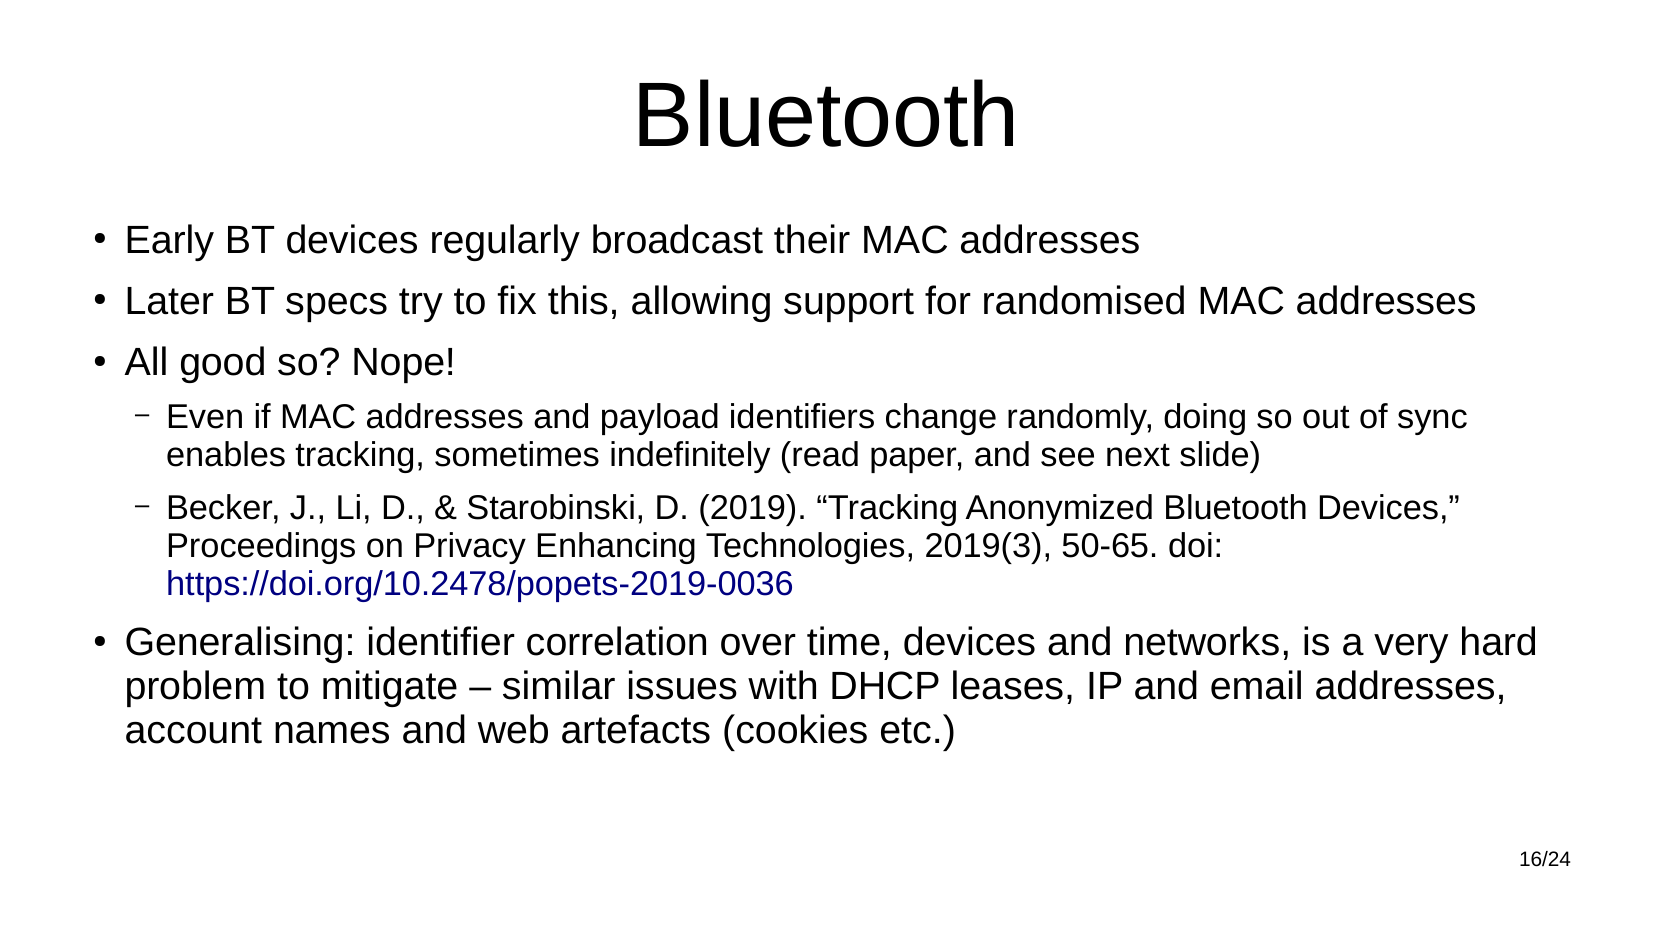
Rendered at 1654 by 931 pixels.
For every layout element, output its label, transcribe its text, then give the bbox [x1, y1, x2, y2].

title Bluetooth [82, 37, 1571, 193]
list Early BT devices regularly broadcast their MAC addresses Later BT specs try to fix this, allowing support for randomised MAC addresses All good so? Nope! Even if MAC addresses and payload identifiers change randomly, doing so out of sync enables tracking, sometimes indefinitely (read paper, and see next slide) Becker, J., Li, D., & Starobinski, D. (2019). “Tracking Anonymized Bluetooth Devices,” Proceedings on Privacy Enhancing Technologies, 2019(3), 50-65. doi: https://doi.org/10.2478/popets-2019-0036 Generalising: identifier correlation over time, devices and networks, is a very hard problem to mitigate – similar issues with DHCP leases, IP and email addresses, account names and web artefacts (cookies etc.) [82, 217, 1571, 758]
